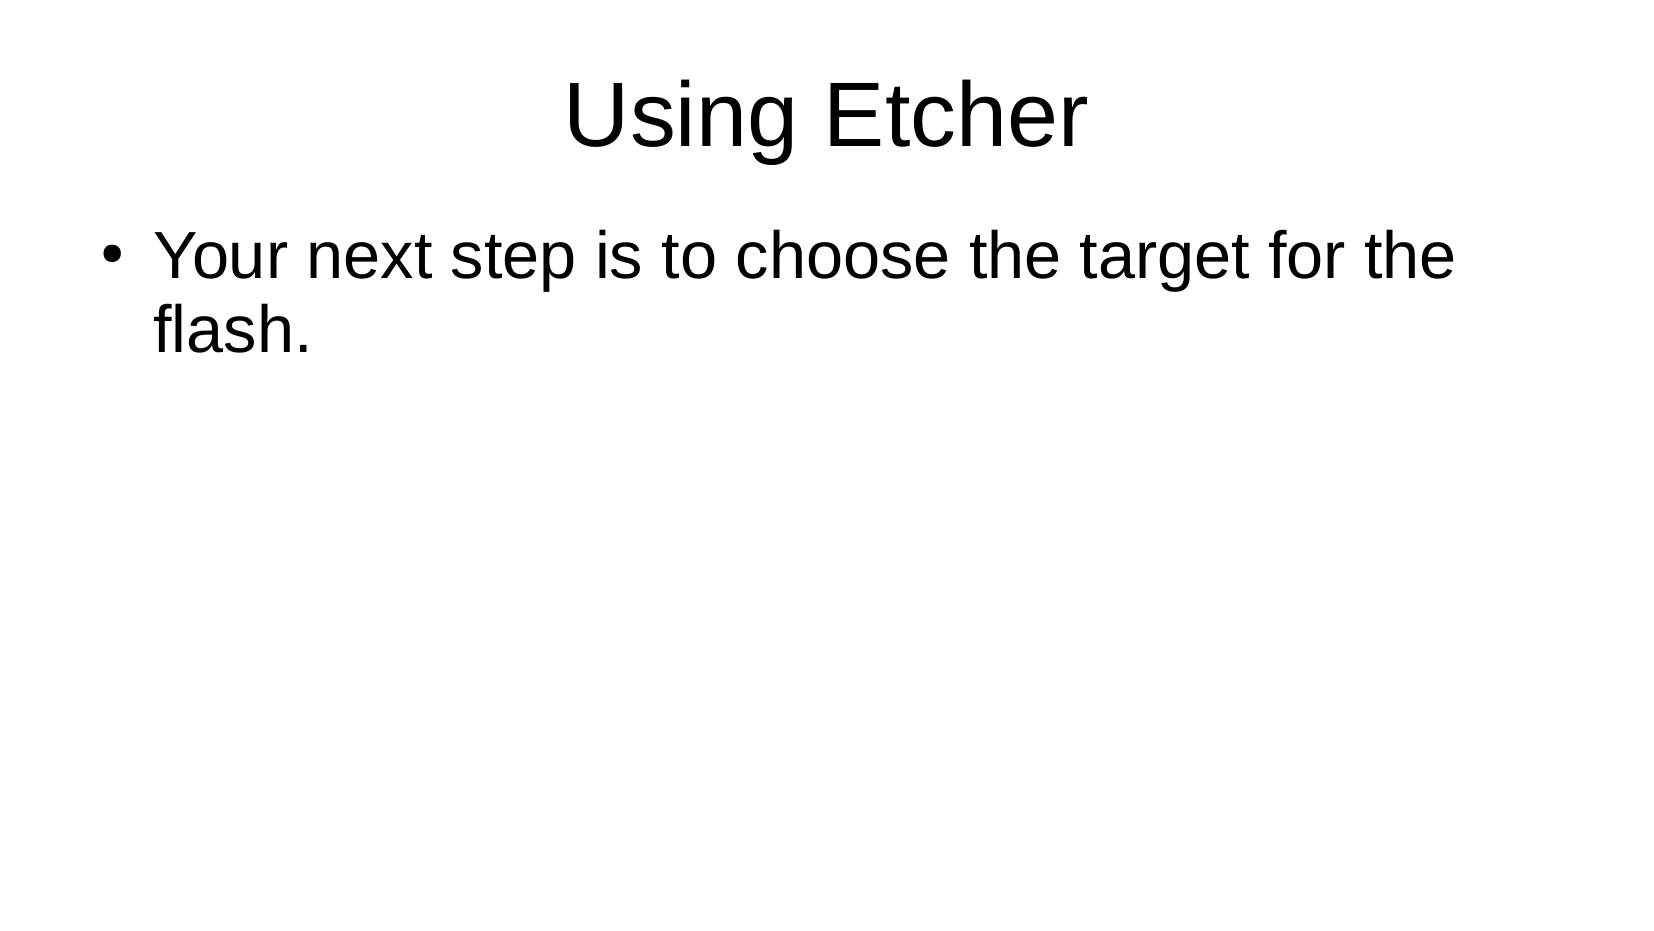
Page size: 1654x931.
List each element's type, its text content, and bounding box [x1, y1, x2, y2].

list Your next step is to choose the target for the flash. [82, 217, 1571, 758]
title Using Etcher [82, 37, 1571, 193]
